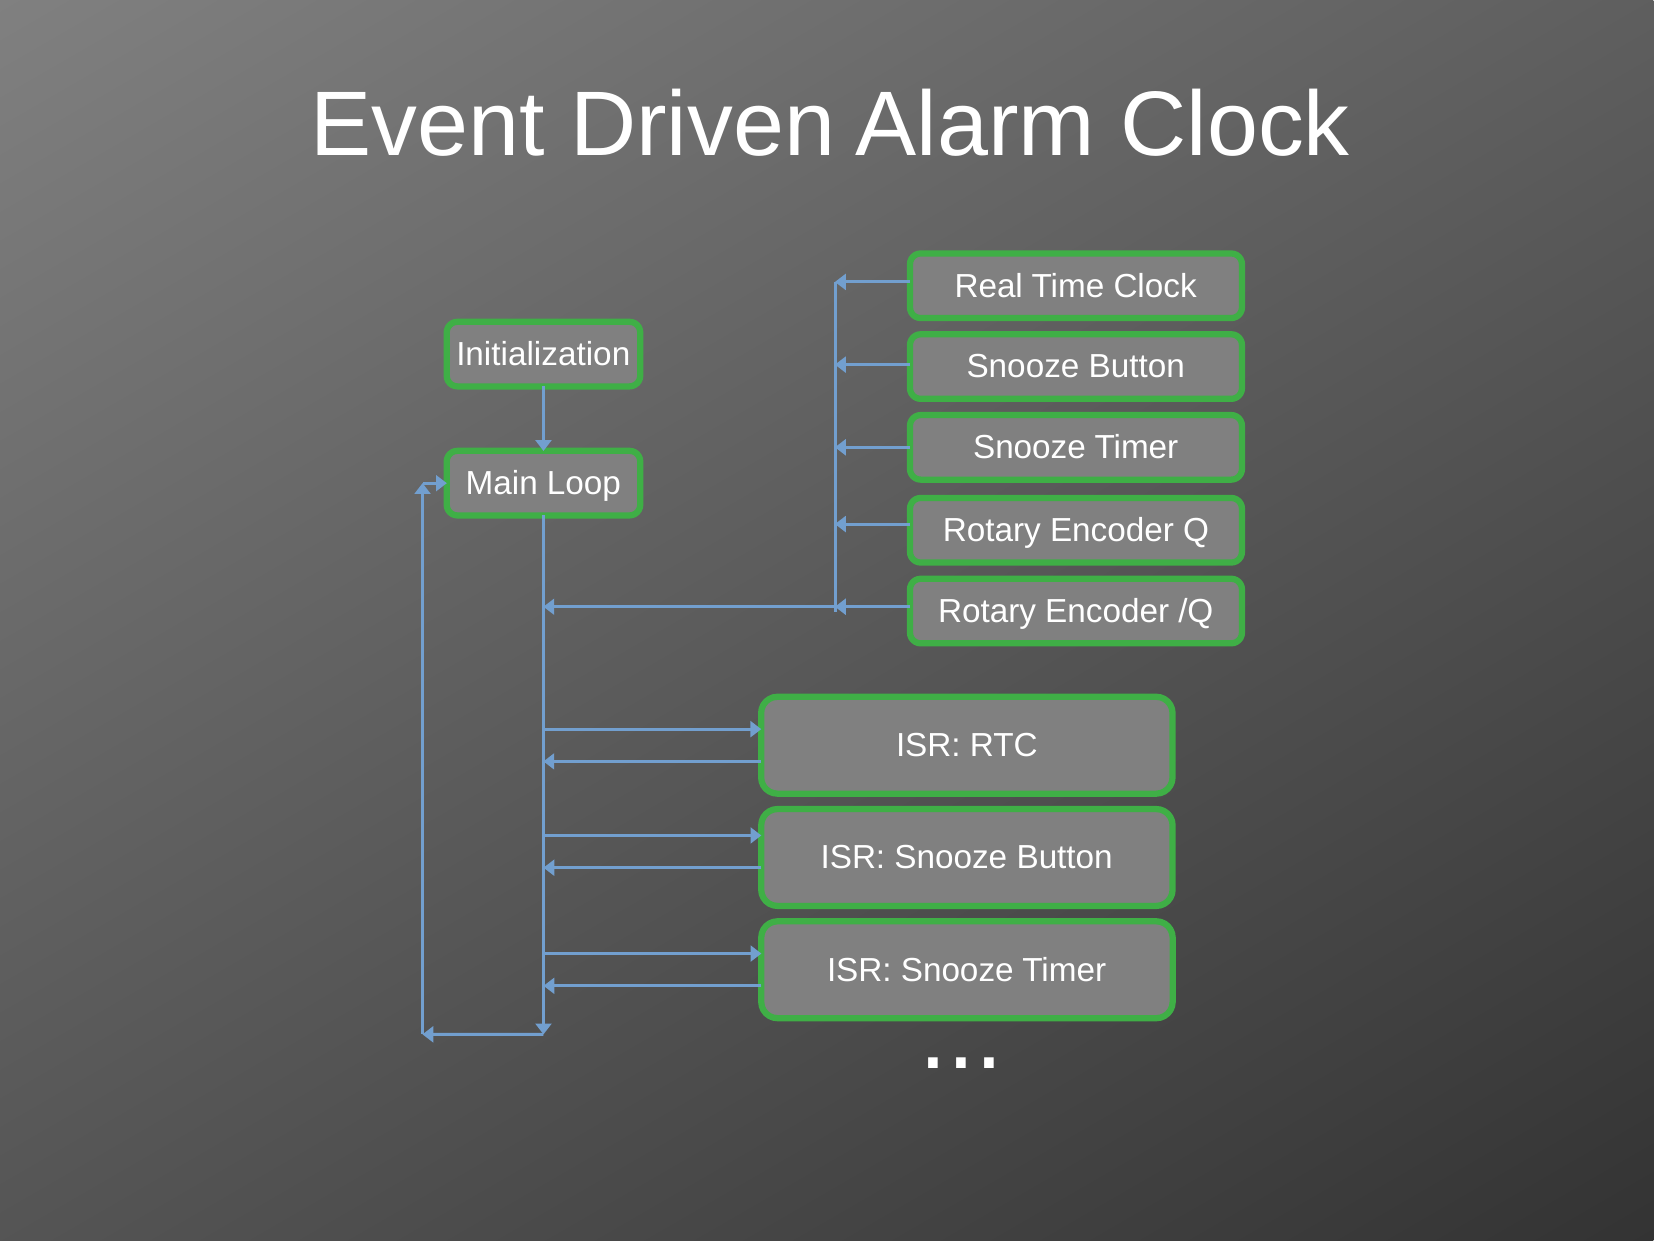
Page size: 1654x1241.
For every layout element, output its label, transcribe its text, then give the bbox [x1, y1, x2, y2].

title ... [886, 977, 1037, 1090]
text_box Rotary Encoder Q [909, 497, 1242, 563]
text_box Initialization [446, 321, 641, 387]
text_box ISR: Snooze Button [761, 809, 1173, 906]
text_box ISR: Snooze Timer [761, 921, 1173, 1019]
text_box Real Time Clock [909, 253, 1242, 319]
text_box Main Loop [446, 450, 641, 516]
text_box Snooze Timer [909, 415, 1242, 480]
text_box Rotary Encoder /Q [909, 578, 1242, 644]
text_box ISR: RTC [761, 696, 1173, 794]
text_box Snooze Button [909, 334, 1242, 399]
title Event Driven Alarm Clock [86, 67, 1576, 180]
